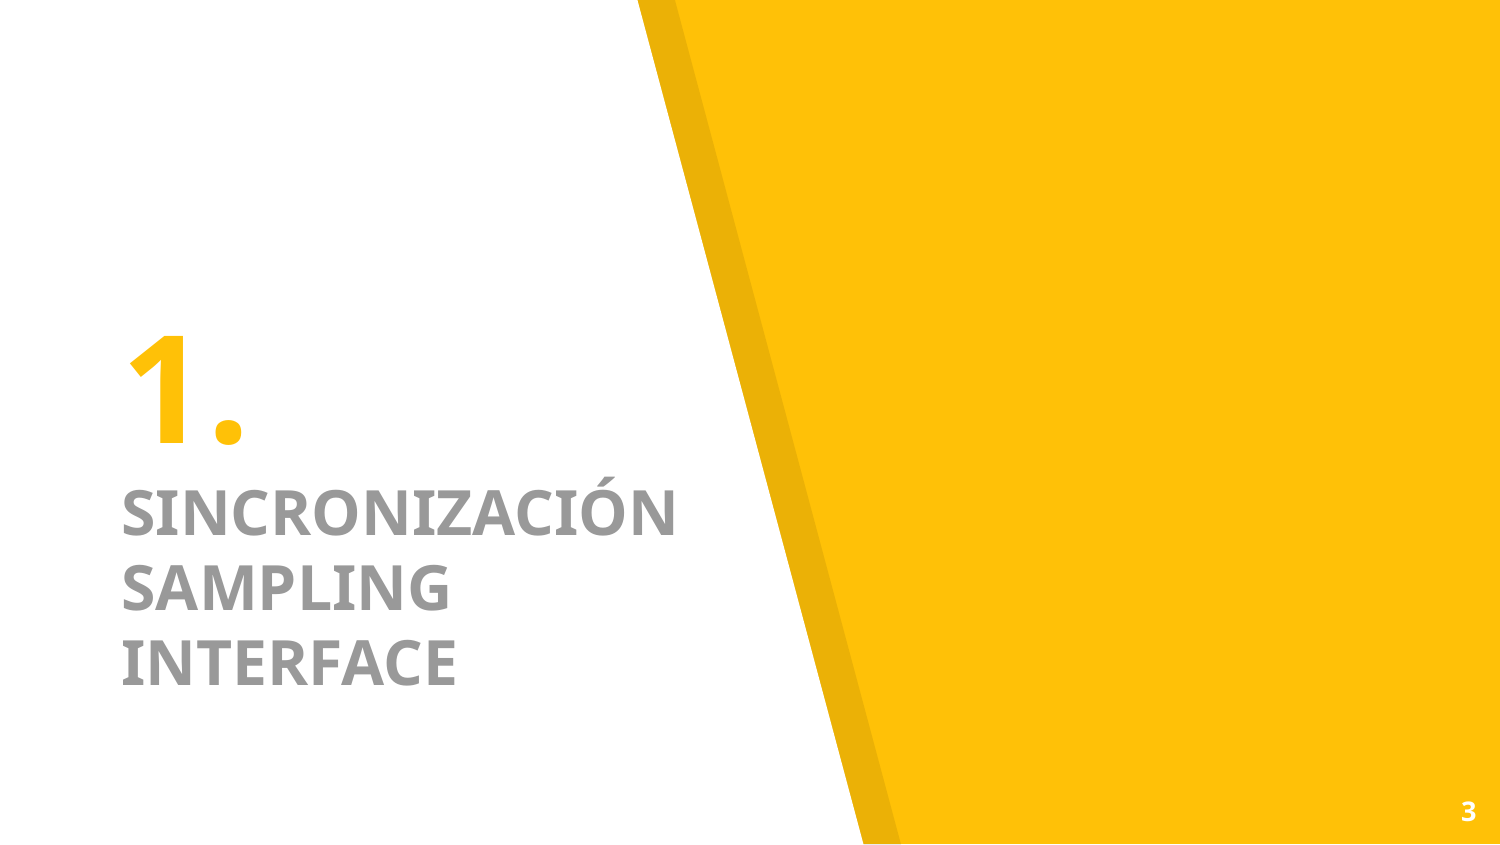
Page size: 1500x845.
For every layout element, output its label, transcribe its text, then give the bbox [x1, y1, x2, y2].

slide_number <number> [1401, 779, 1492, 845]
title 1. SINCRONIZACIÓN SAMPLING INTERFACE [106, 222, 736, 714]
